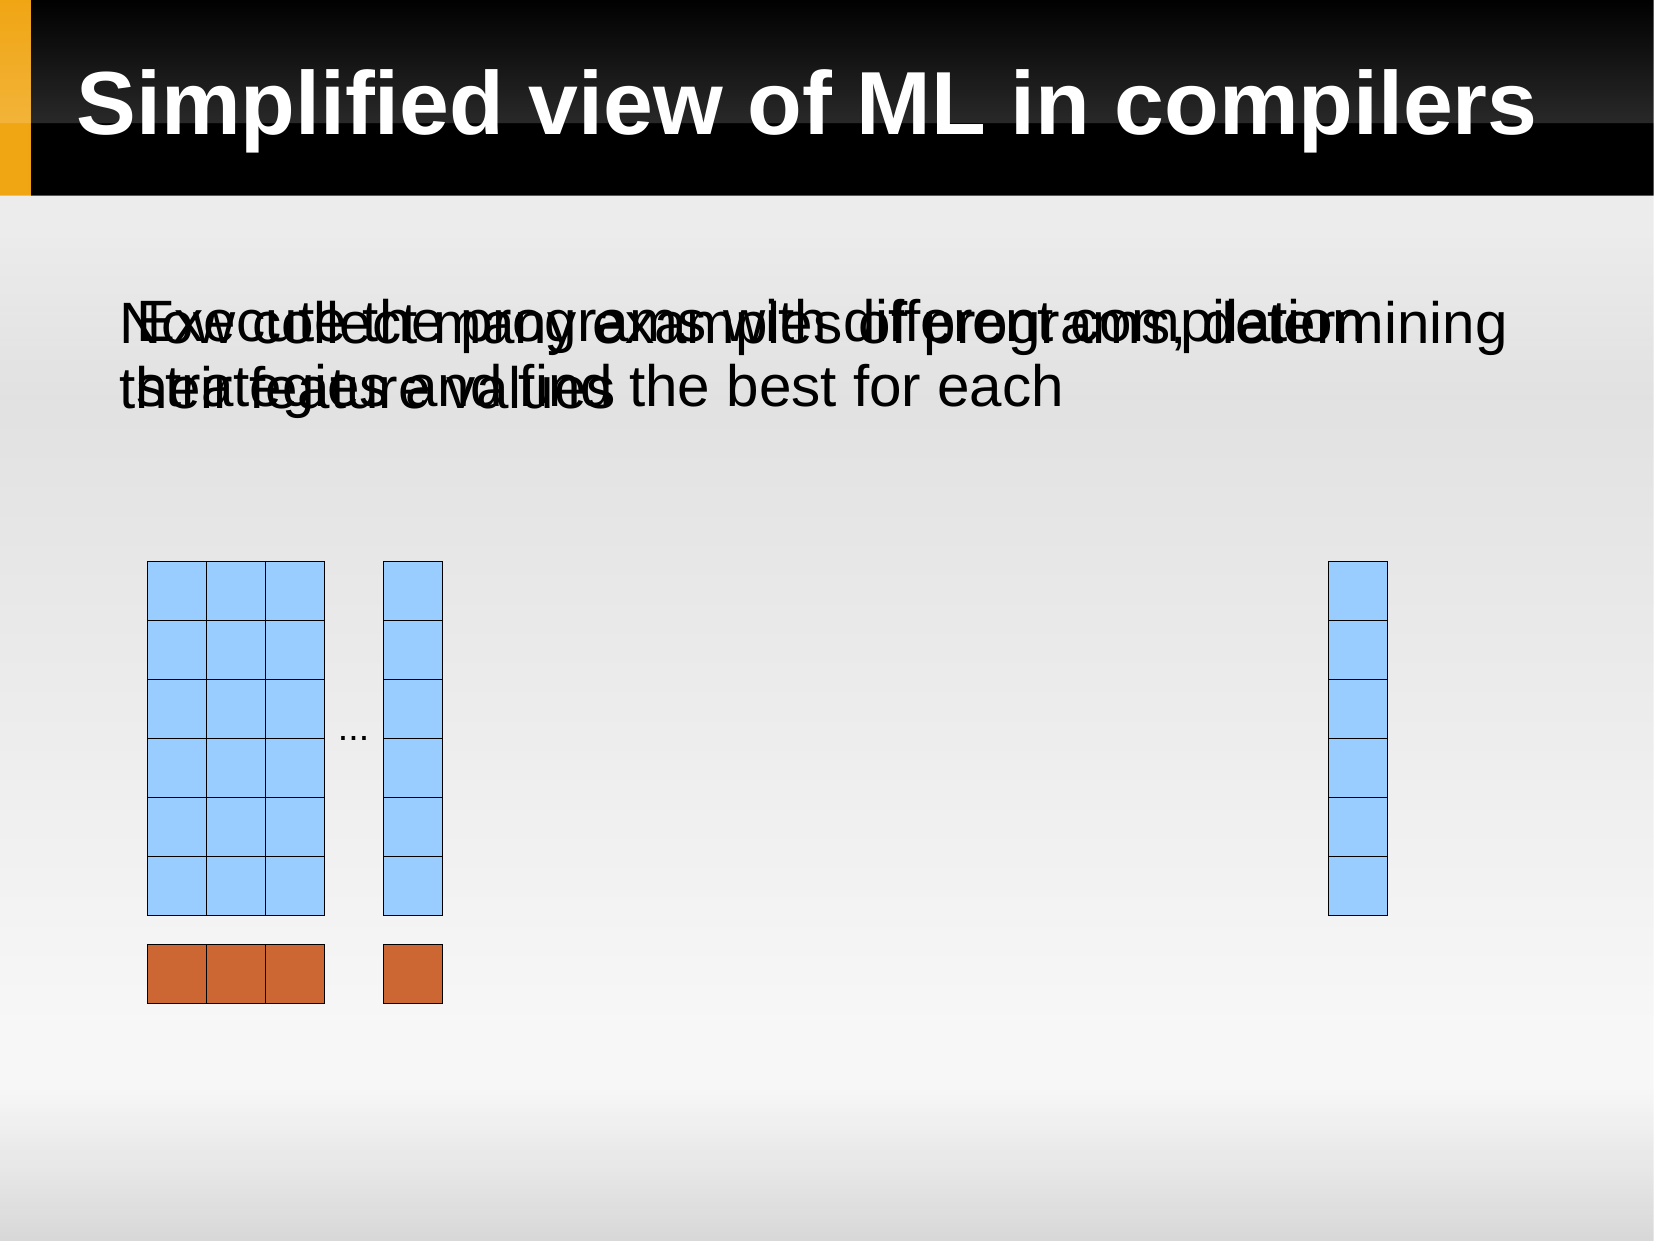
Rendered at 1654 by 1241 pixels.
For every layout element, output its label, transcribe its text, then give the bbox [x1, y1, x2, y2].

text_box ... [323, 698, 385, 756]
text_box [383, 561, 443, 916]
text_box [147, 561, 325, 916]
picture [0, 0, 1654, 1241]
text_box [1328, 561, 1388, 916]
title Simplified view of ML in compilers [76, 0, 1565, 208]
text_box [147, 944, 325, 1004]
text_box Now collect many examples of programs, determining their feature values [104, 283, 1525, 429]
text_box [383, 944, 443, 1004]
text_box Execute the programs with different compilation strategies and find the best for each [121, 281, 1399, 427]
